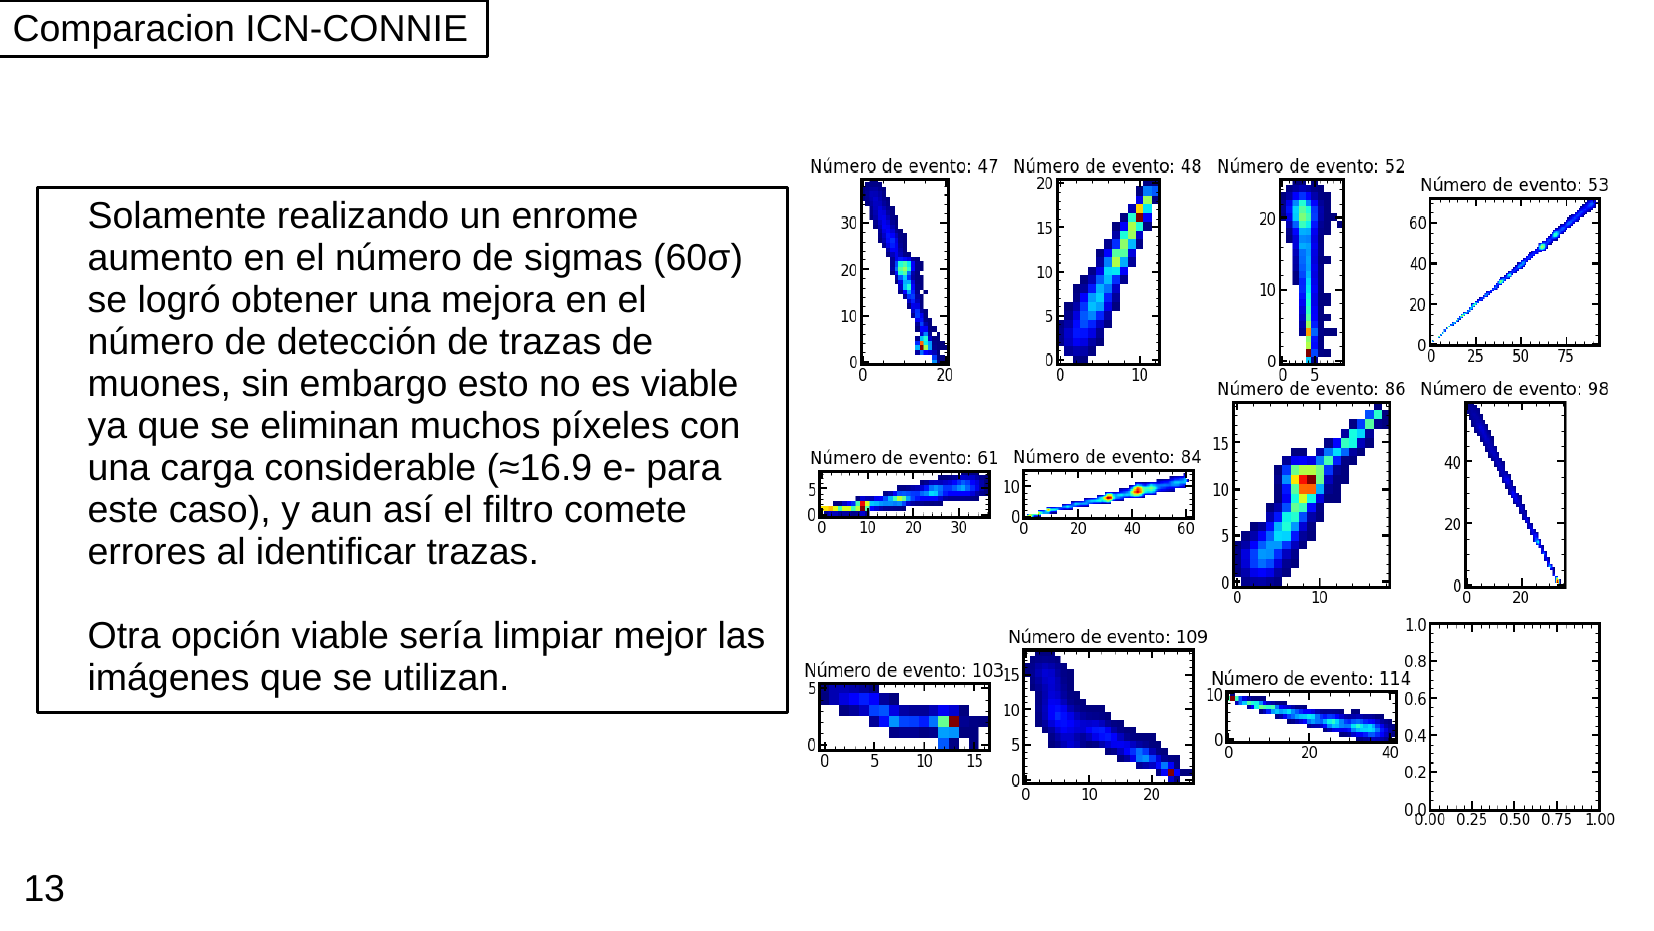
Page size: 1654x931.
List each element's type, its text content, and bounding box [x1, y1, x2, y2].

text_box Solamente realizando un enrome aumento en el número de sigmas (60σ) se logró obtener una mejora en el número de detección de trazas de muones, sin embargo esto no es viable ya que se eliminan muchos píxeles con una carga considerable (≈16.9 e- para este caso), y aun así el filtro comete errores al identificar trazas. Otra opción viable sería limpiar mejor las imágenes que se utilizan. [37, 187, 787, 713]
picture [787, 140, 1621, 826]
text_box <number> [8, 860, 638, 931]
text_box Comparacion ICN-CONNIE [0, 0, 488, 57]
